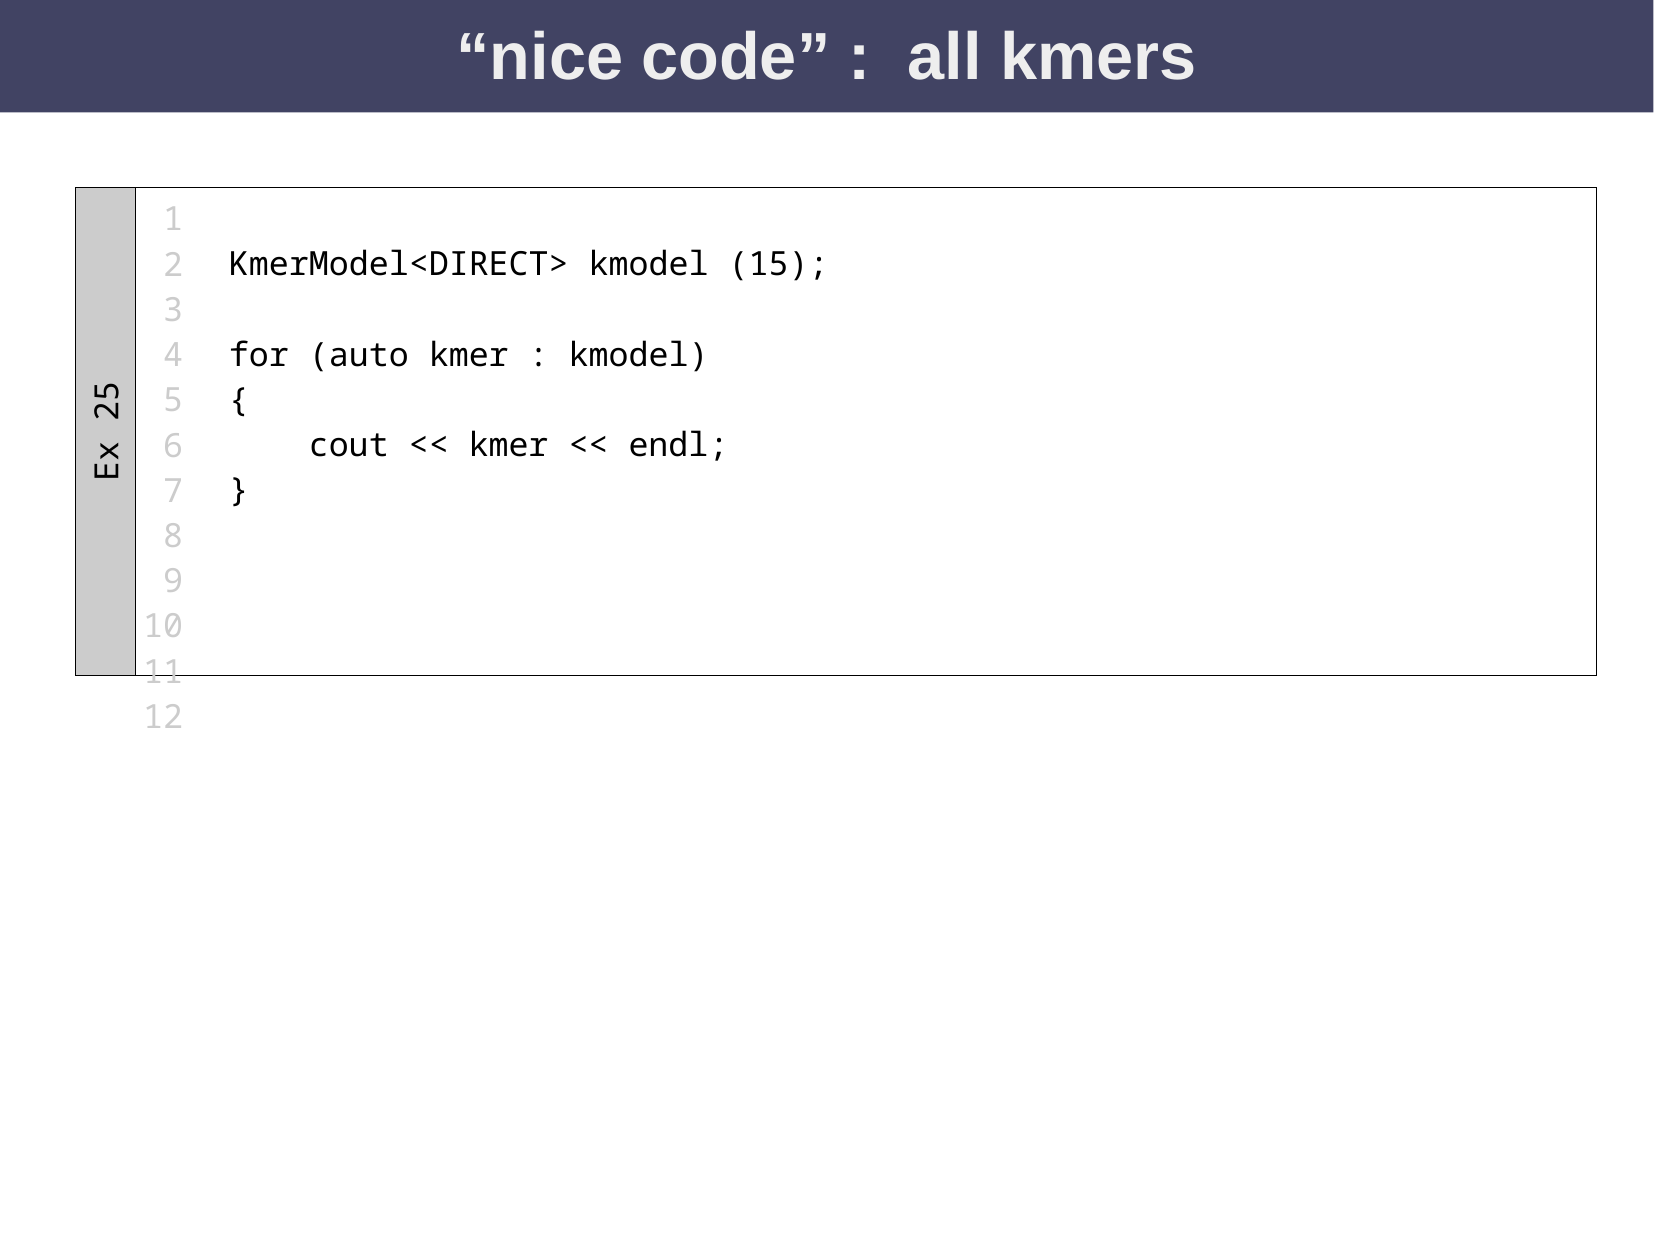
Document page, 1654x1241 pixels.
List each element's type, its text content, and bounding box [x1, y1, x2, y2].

text_box Ex 25 [75, 187, 128, 676]
text_box KmerModel<DIRECT> kmodel (15); for (auto kmer : kmodel) { cout << kmer << endl; } [204, 187, 1597, 676]
text_box 1 2 3 4 5 6 7 8 9 10 11 12 [128, 187, 204, 676]
text_box “nice code” : all kmers [0, 0, 1654, 113]
